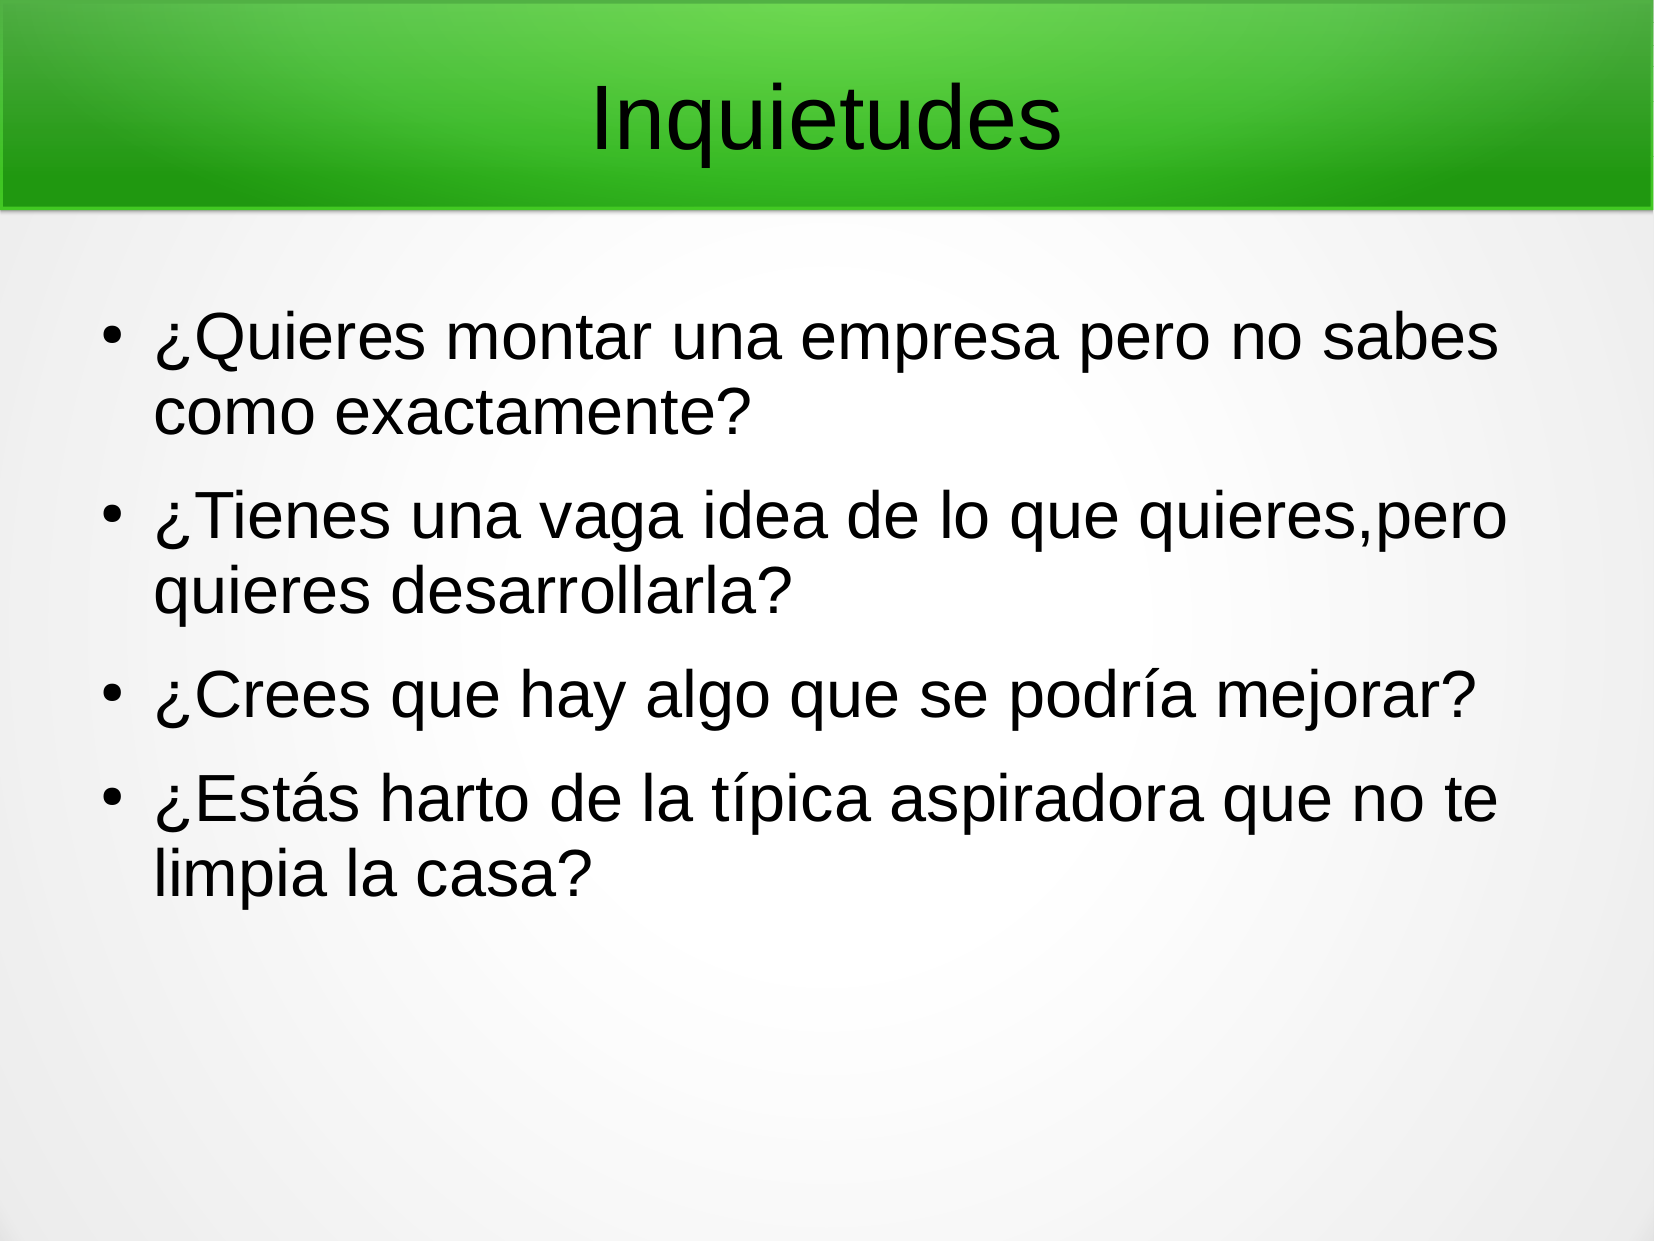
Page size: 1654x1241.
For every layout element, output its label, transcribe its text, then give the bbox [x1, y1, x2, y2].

title Inquietudes [82, 47, 1571, 189]
list ¿Quieres montar una empresa pero no sabes como exactamente? ¿Tienes una vaga idea de lo que quieres,pero quieres desarrollarla? ¿Crees que hay algo que se podría mejorar? ¿Estás harto de la típica aspiradora que no te limpia la casa? [82, 299, 1571, 1019]
